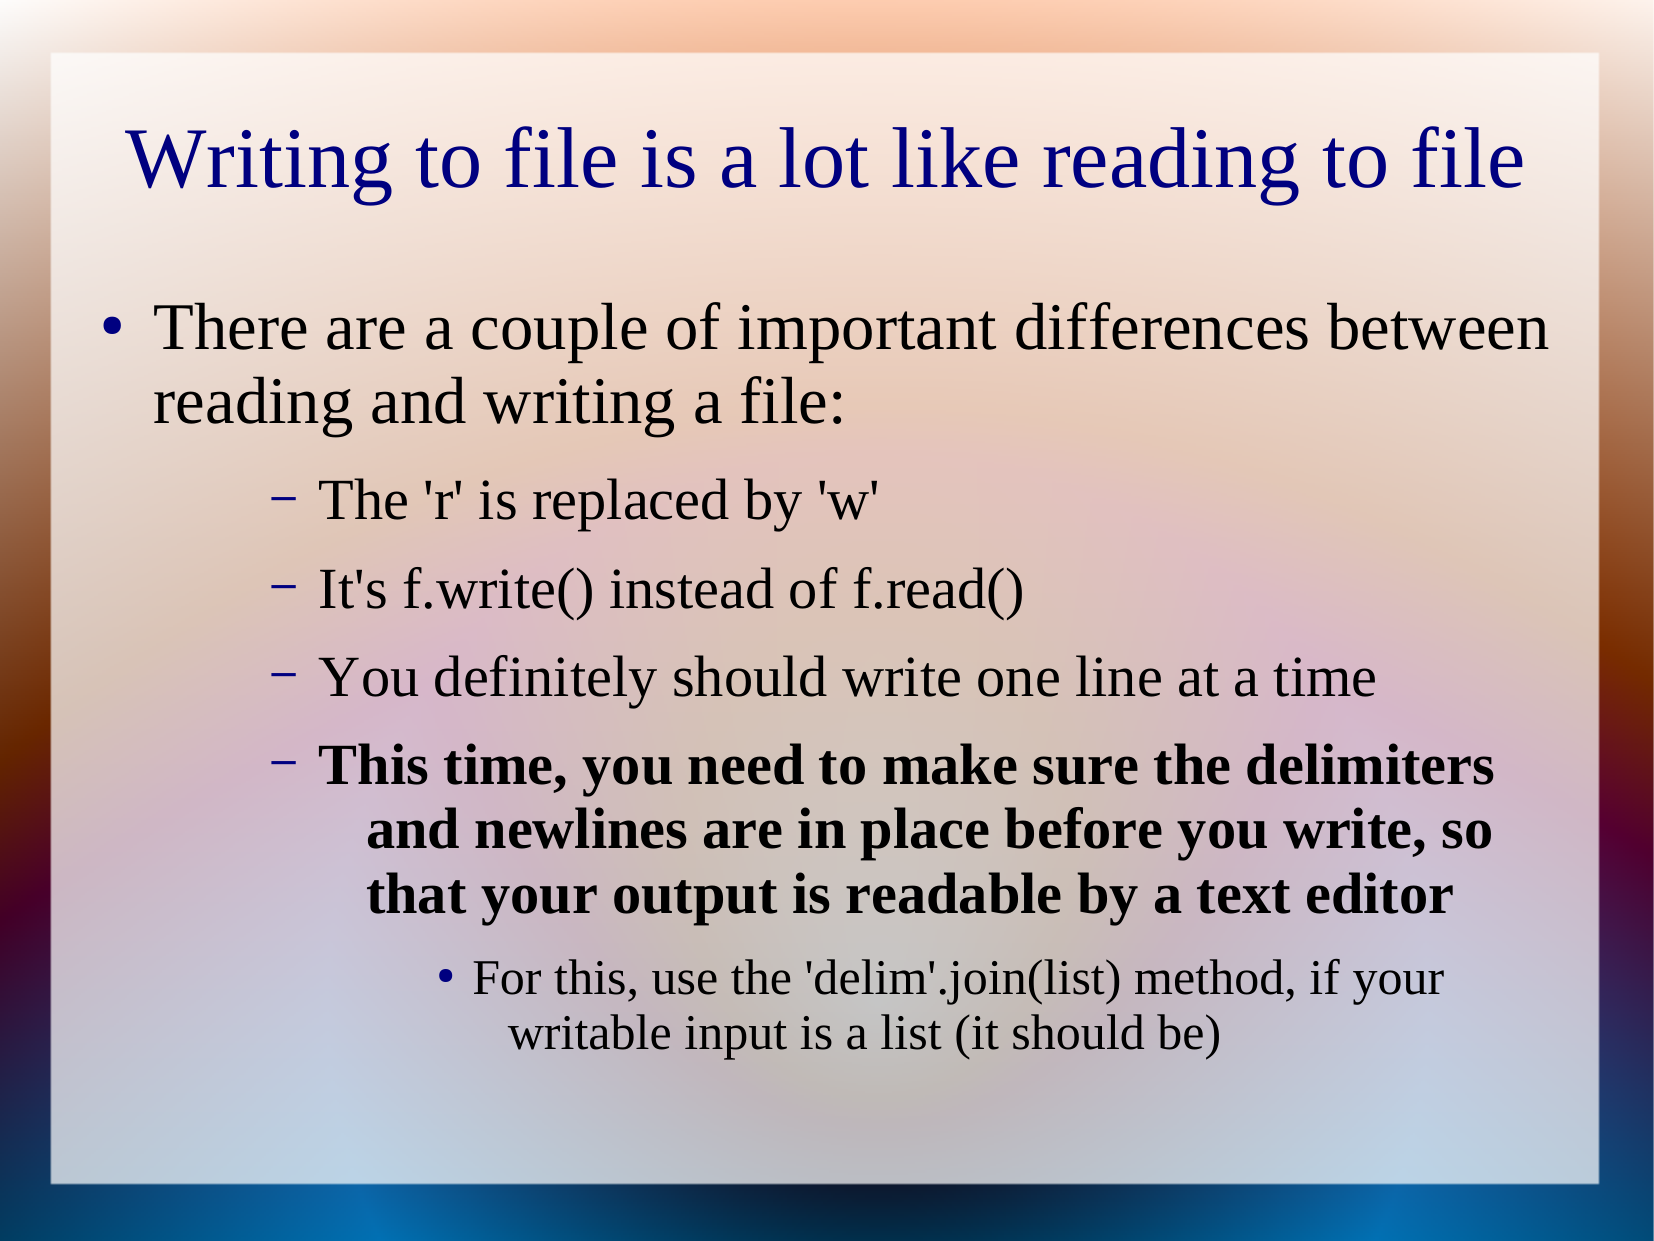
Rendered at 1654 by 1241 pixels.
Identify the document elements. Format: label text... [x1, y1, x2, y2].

list There are a couple of important differences between reading and writing a file: The 'r' is replaced by 'w' It's f.write() instead of f.read() You definitely should write one line at a time This time, you need to make sure the delimiters and newlines are in place before you write, so that your output is readable by a text editor For this, use the 'delim'.join(list) method, if your writable input is a list (it should be) [82, 290, 1571, 1061]
title Writing to file is a lot like reading to file [82, 55, 1571, 263]
picture [0, 0, 1654, 1241]
